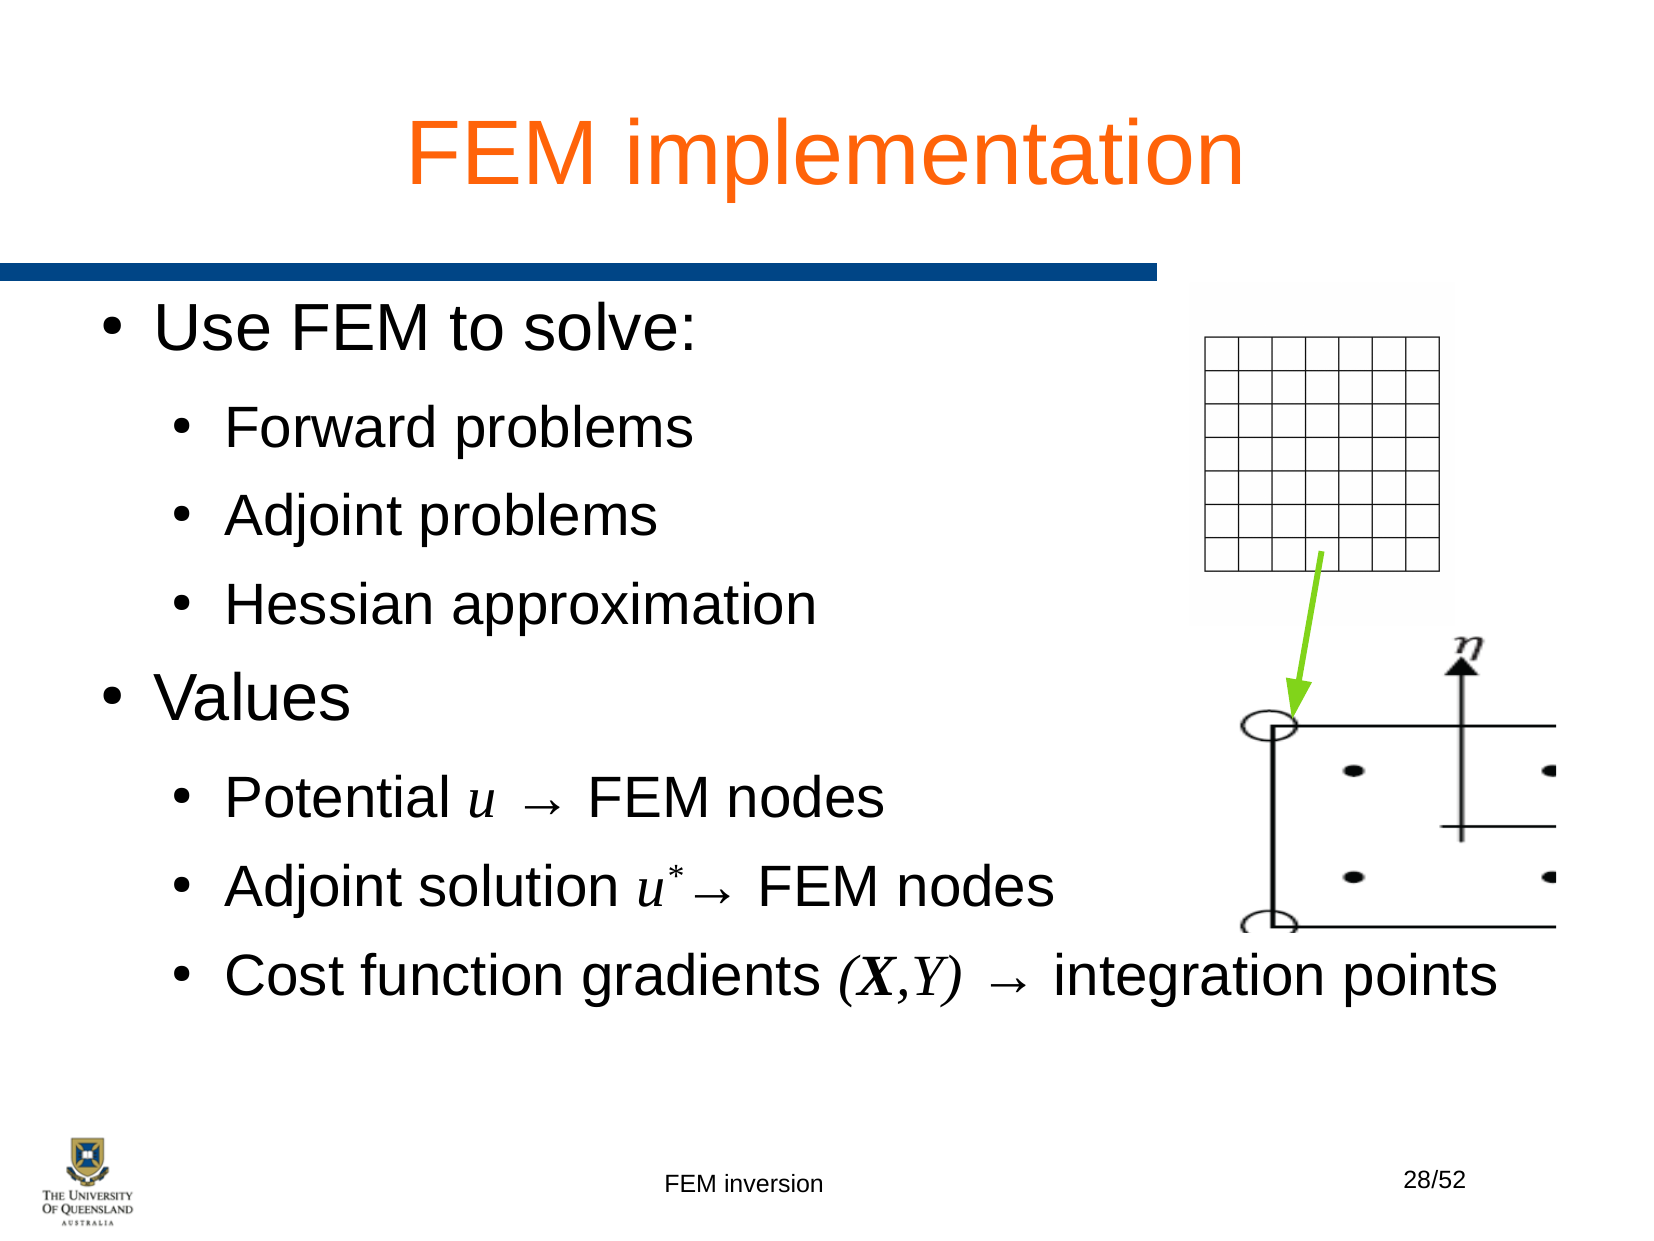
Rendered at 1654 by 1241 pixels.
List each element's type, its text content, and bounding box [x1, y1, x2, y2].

picture [35, 1133, 142, 1235]
title FEM implementation [82, 49, 1571, 257]
picture [1169, 282, 1557, 933]
list Use FEM to solve: Forward problems Adjoint problems Hessian approximation Values Potential u → FEM nodes Adjoint solution u*→ FEM nodes Cost function gradients (X,Y) → integration points [82, 290, 1571, 1010]
